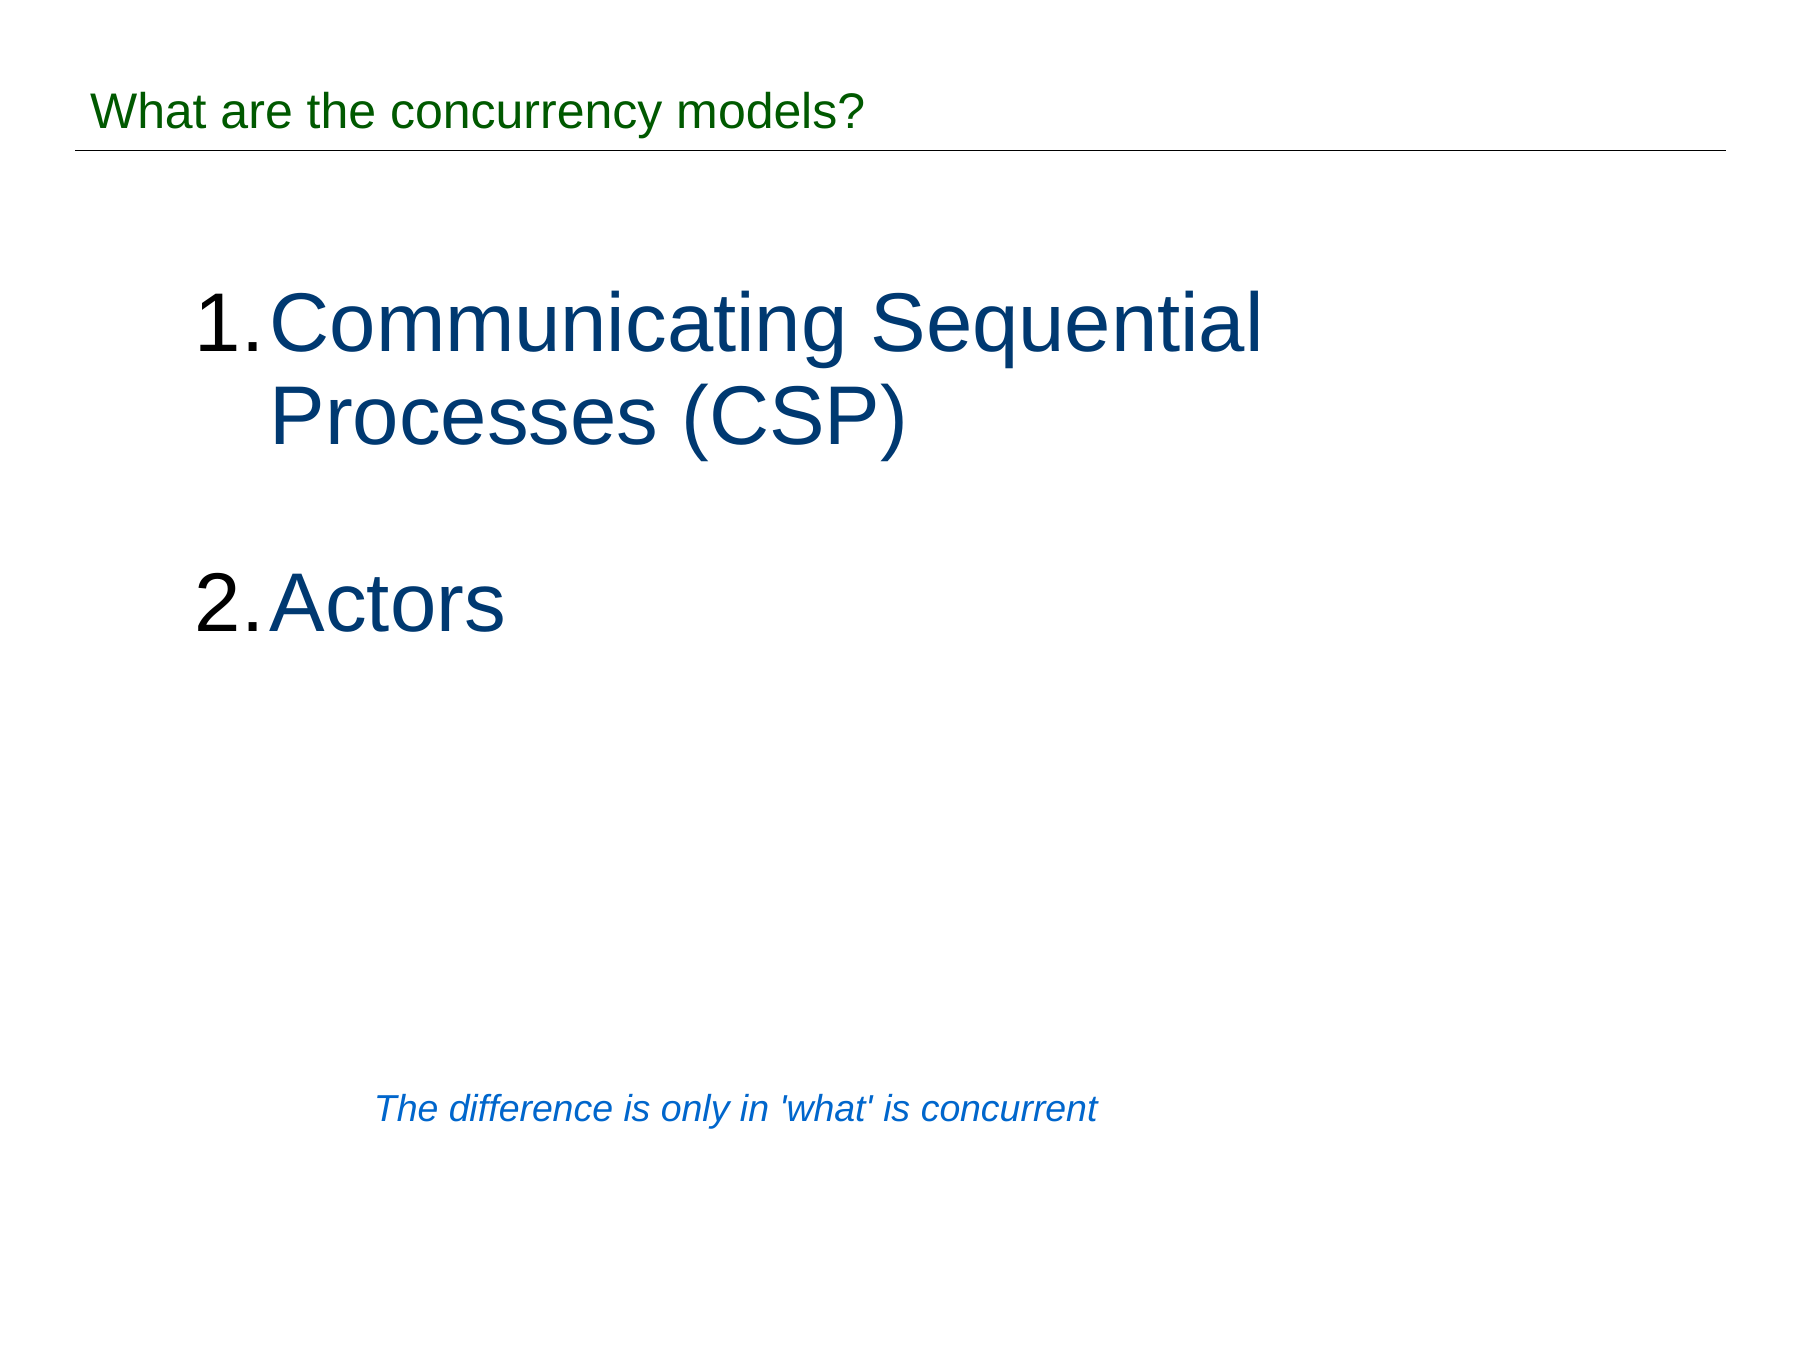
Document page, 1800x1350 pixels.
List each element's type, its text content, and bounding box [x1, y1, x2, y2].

text_box The difference is only in 'what' is concurrent [359, 1080, 1558, 1137]
text_box Communicating Sequential Processes (CSP) Actors [180, 269, 1441, 825]
title What are the concurrency models? [90, 38, 1710, 147]
